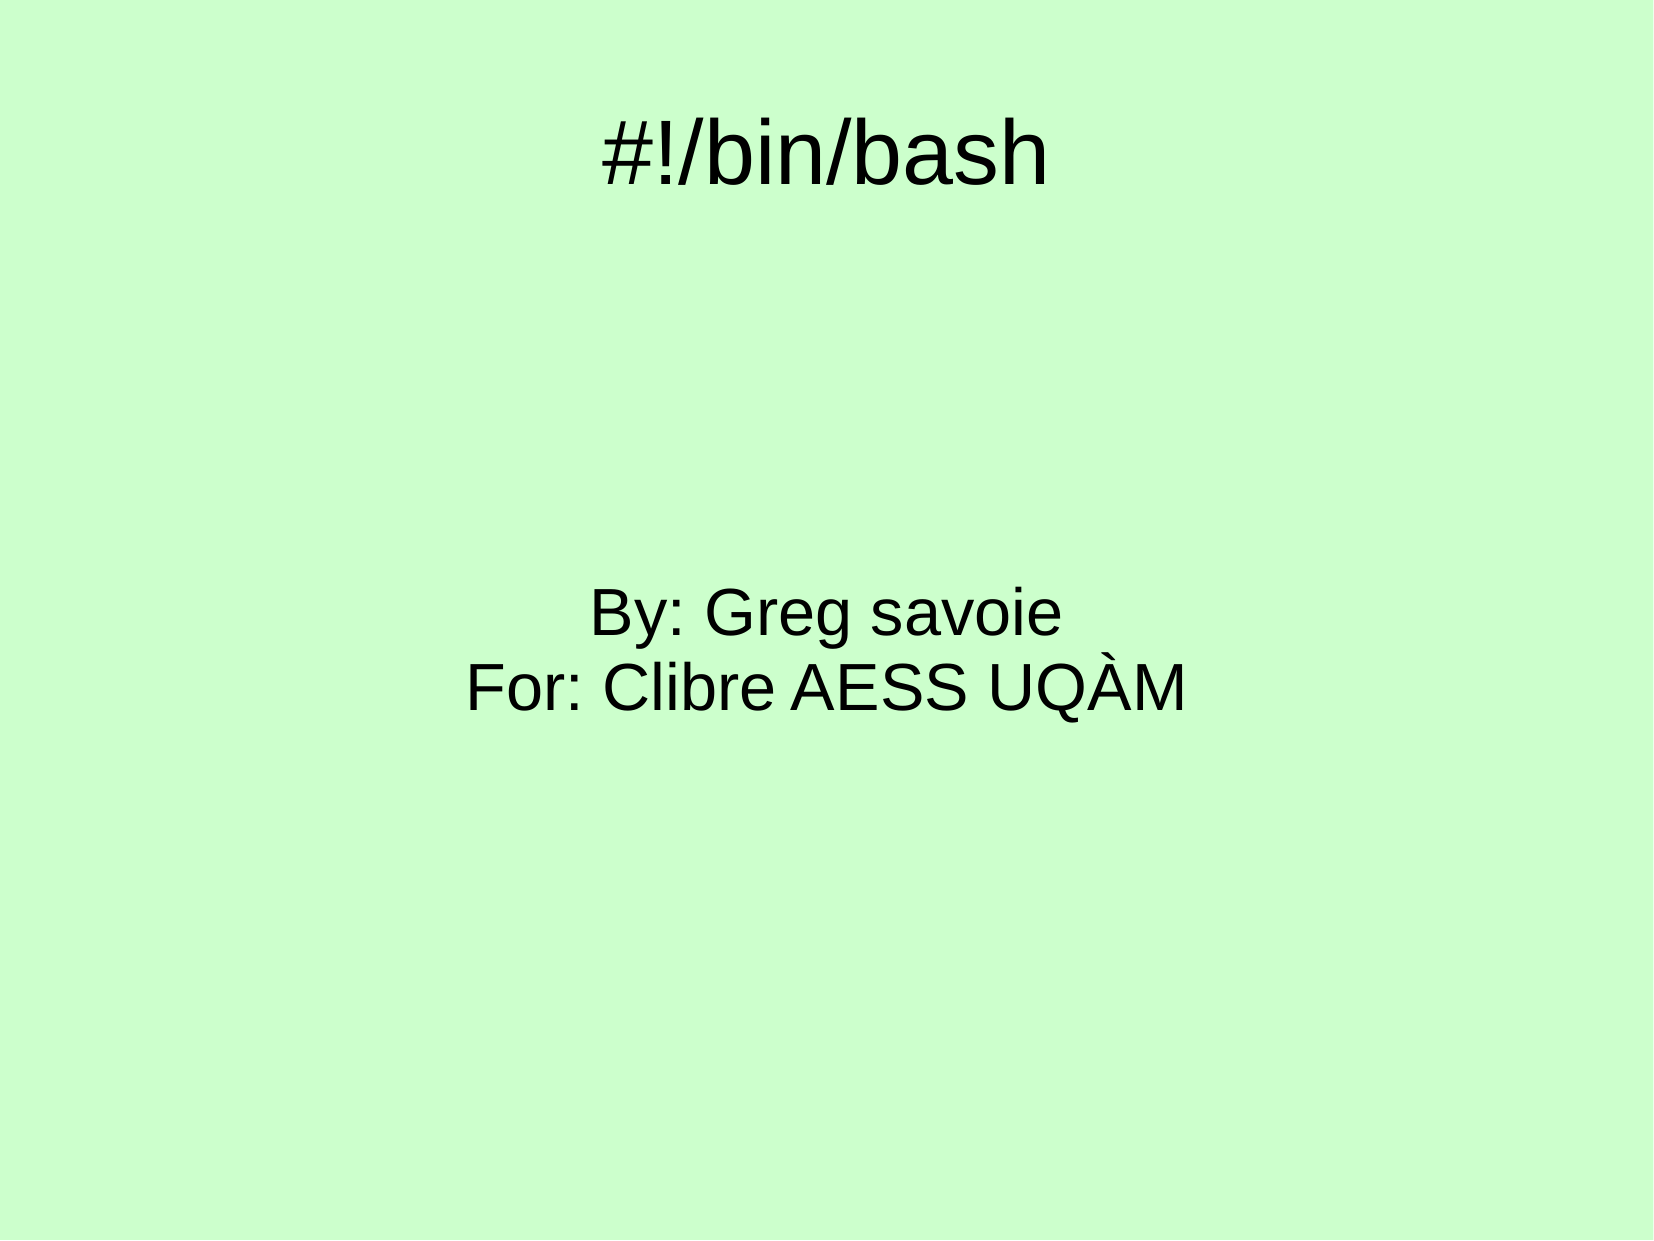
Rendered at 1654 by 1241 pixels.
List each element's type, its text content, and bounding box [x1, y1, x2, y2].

subtitle By: Greg savoie For: Clibre AESS UQÀM [82, 290, 1571, 1010]
title #!/bin/bash [82, 49, 1571, 257]
